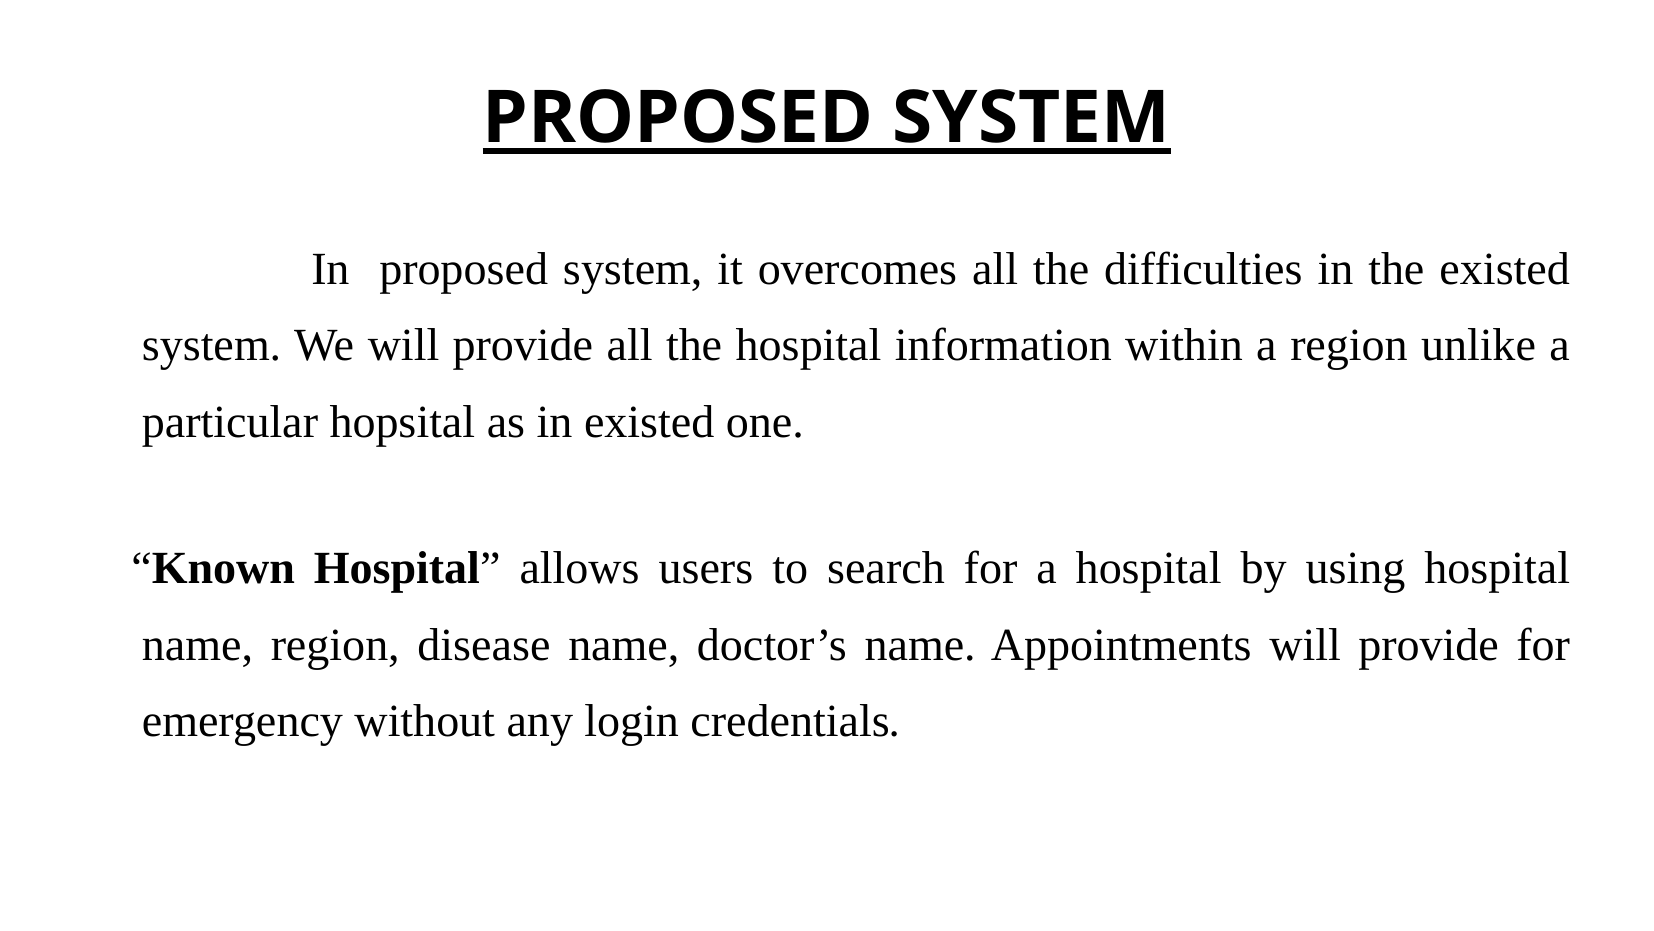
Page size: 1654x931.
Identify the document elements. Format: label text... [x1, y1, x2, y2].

list In proposed system, it overcomes all the difficulties in the existed system. We will provide all the hospital information within a region unlike a particular hopsital as in existed one. “Known Hospital” allows users to search for a hospital by using hospital name, region, disease name, doctor’s name. Appointments will provide for emergency without any login credentials. [82, 217, 1571, 758]
title PROPOSED SYSTEM [82, 37, 1571, 193]
